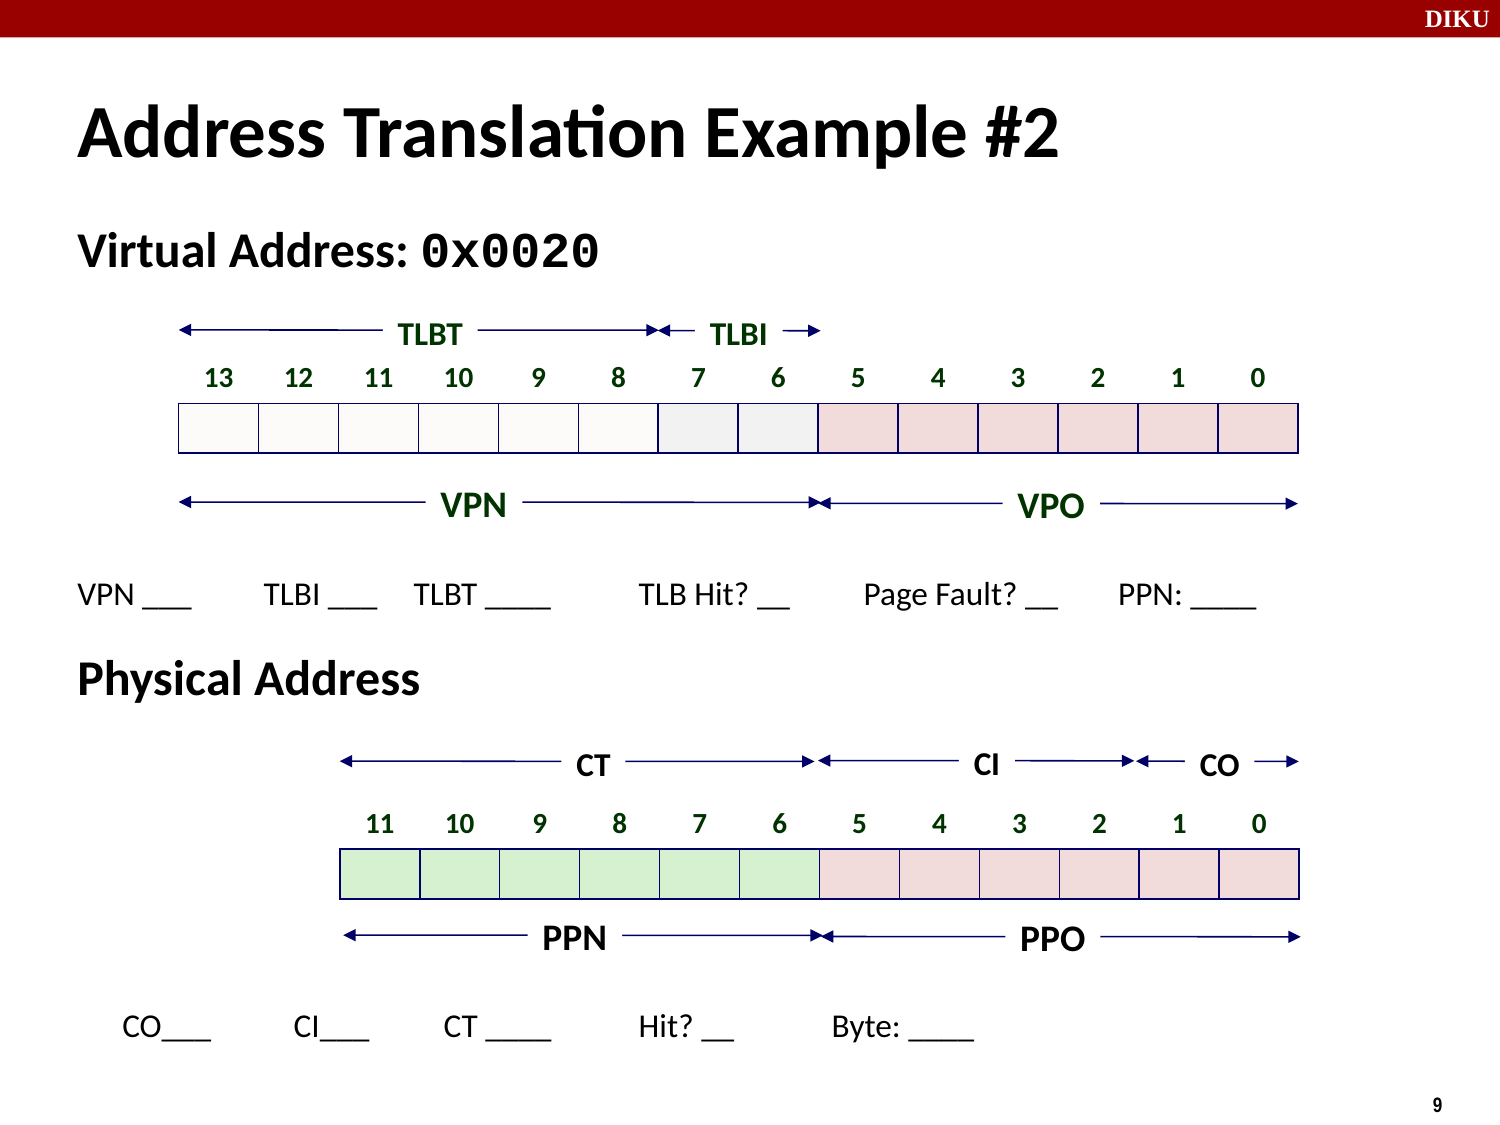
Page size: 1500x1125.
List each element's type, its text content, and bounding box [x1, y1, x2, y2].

text_box 1 [1139, 798, 1219, 849]
text_box [178, 404, 1298, 454]
text_box TLBT [382, 309, 478, 364]
text_box 5 [819, 798, 899, 849]
text_box CI [958, 740, 1015, 795]
text_box 0 [1217, 353, 1298, 404]
text_box 3 [979, 798, 1059, 849]
text_box 6 [738, 353, 818, 404]
text_box TLBI [694, 310, 783, 365]
text_box 13 [178, 353, 258, 404]
text_box 7 [658, 353, 738, 404]
text_box PPO [1005, 912, 1101, 973]
text_box 12 [258, 353, 338, 404]
text_box 11 [338, 353, 418, 404]
text_box 4 [898, 353, 978, 404]
text_box VPO [1002, 479, 1100, 540]
text_box CT [561, 740, 626, 796]
text_box 2 [1059, 798, 1139, 849]
text_box Virtual Address: 0x0020 VPN ___ TLBI ___ TLBT ____ TLB Hit? __ Page Fault? __ PPN: ____ Physical Address CO___ CI___ CT ____ Hit? __ Byte: ____ [62, 224, 1426, 1100]
text_box 10 [418, 353, 498, 404]
text_box 2 [1058, 353, 1137, 404]
text_box 6 [739, 798, 819, 849]
text_box 10 [419, 798, 499, 849]
text_box 9 [498, 353, 578, 404]
text_box VPN [425, 478, 523, 538]
text_box 7 [659, 798, 739, 849]
text_box 4 [899, 798, 979, 849]
text_box [339, 849, 1300, 899]
text_box PPN [527, 911, 623, 971]
text_box 5 [818, 353, 898, 404]
text_box 0 [1219, 798, 1300, 849]
text_box 8 [578, 353, 658, 404]
text_box 11 [339, 798, 419, 849]
text_box CO [1184, 740, 1255, 796]
text_box 1 [1137, 353, 1217, 404]
text_box 8 [579, 798, 659, 849]
text_box Address Translation Example #2 [62, 80, 1268, 175]
text_box 9 [499, 798, 579, 849]
text_box 3 [978, 353, 1058, 404]
